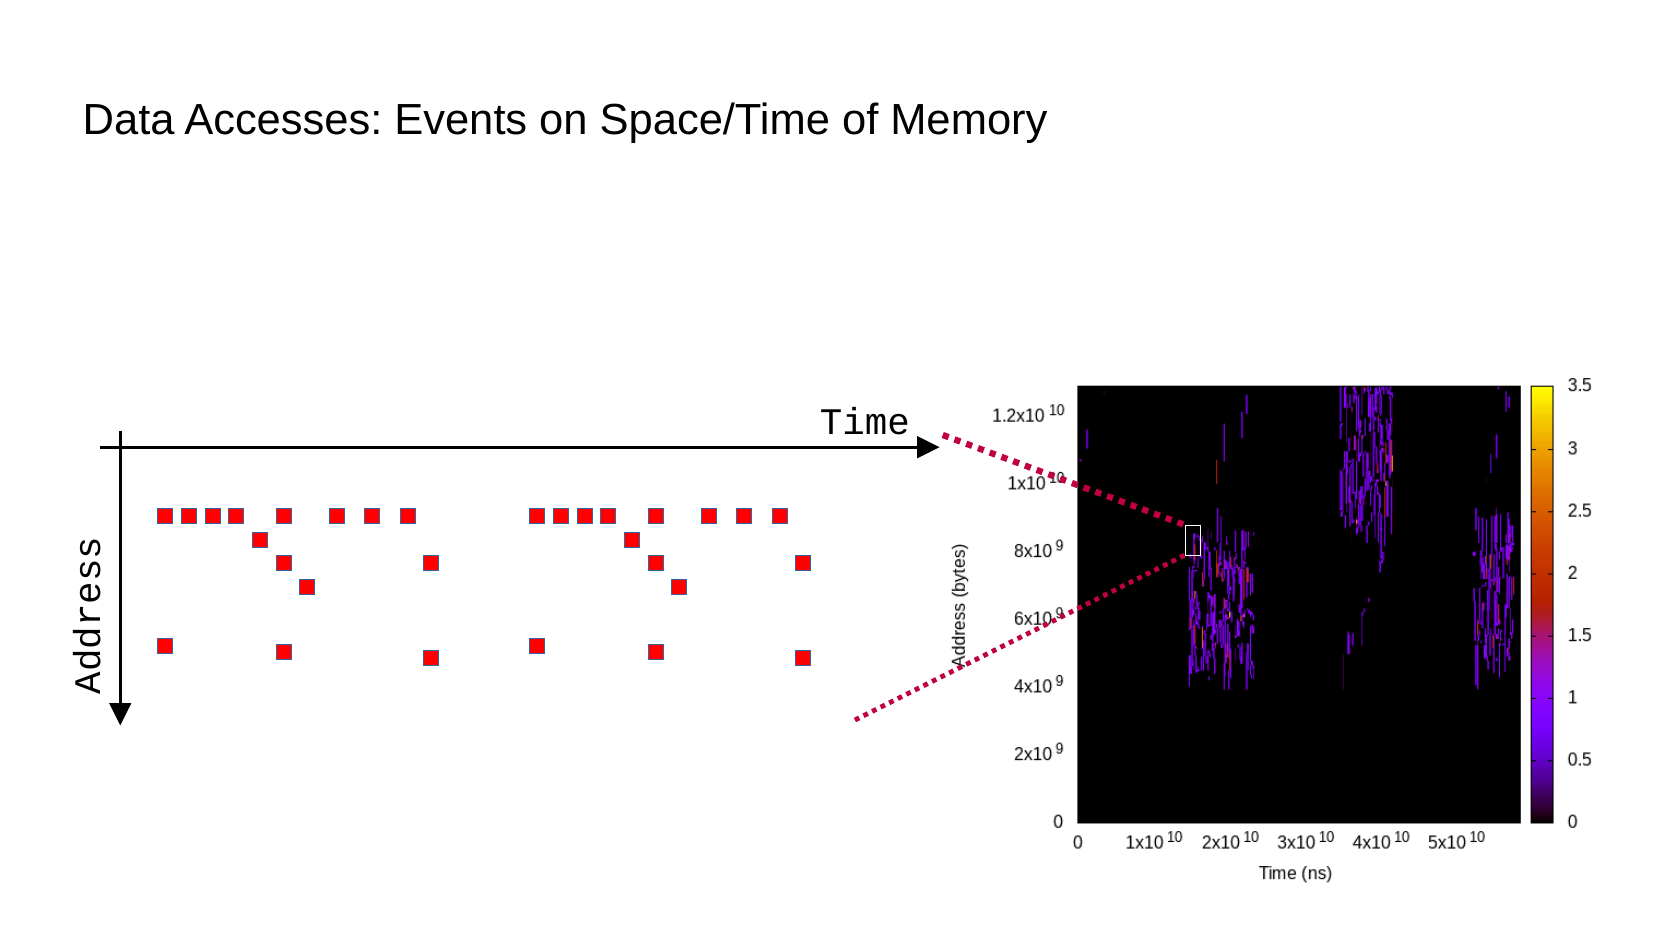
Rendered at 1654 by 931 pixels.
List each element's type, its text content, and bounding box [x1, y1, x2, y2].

text_box Time [805, 396, 925, 454]
text_box [795, 650, 811, 666]
text_box [772, 508, 788, 524]
text_box [299, 579, 315, 595]
text_box [795, 555, 811, 571]
text_box [252, 532, 268, 548]
text_box [701, 508, 717, 524]
text_box [553, 508, 569, 524]
text_box [400, 508, 416, 524]
text_box [671, 579, 687, 595]
text_box [648, 555, 664, 571]
text_box [423, 650, 439, 666]
text_box [624, 532, 640, 548]
text_box [648, 644, 664, 660]
title Data Accesses: Events on Space/Time of Memory [82, 81, 1571, 157]
text_box [276, 508, 292, 524]
text_box [648, 508, 664, 524]
text_box [181, 508, 197, 524]
picture [942, 365, 1641, 889]
text_box Address [61, 510, 179, 709]
text_box [600, 508, 616, 524]
text_box [529, 508, 545, 524]
text_box [423, 555, 439, 571]
text_box [364, 508, 380, 524]
text_box [529, 638, 545, 654]
text_box [736, 508, 752, 524]
text_box [205, 508, 221, 524]
text_box [276, 644, 292, 660]
text_box [228, 508, 244, 524]
text_box [276, 555, 292, 571]
text_box [329, 508, 345, 524]
text_box [577, 508, 593, 524]
